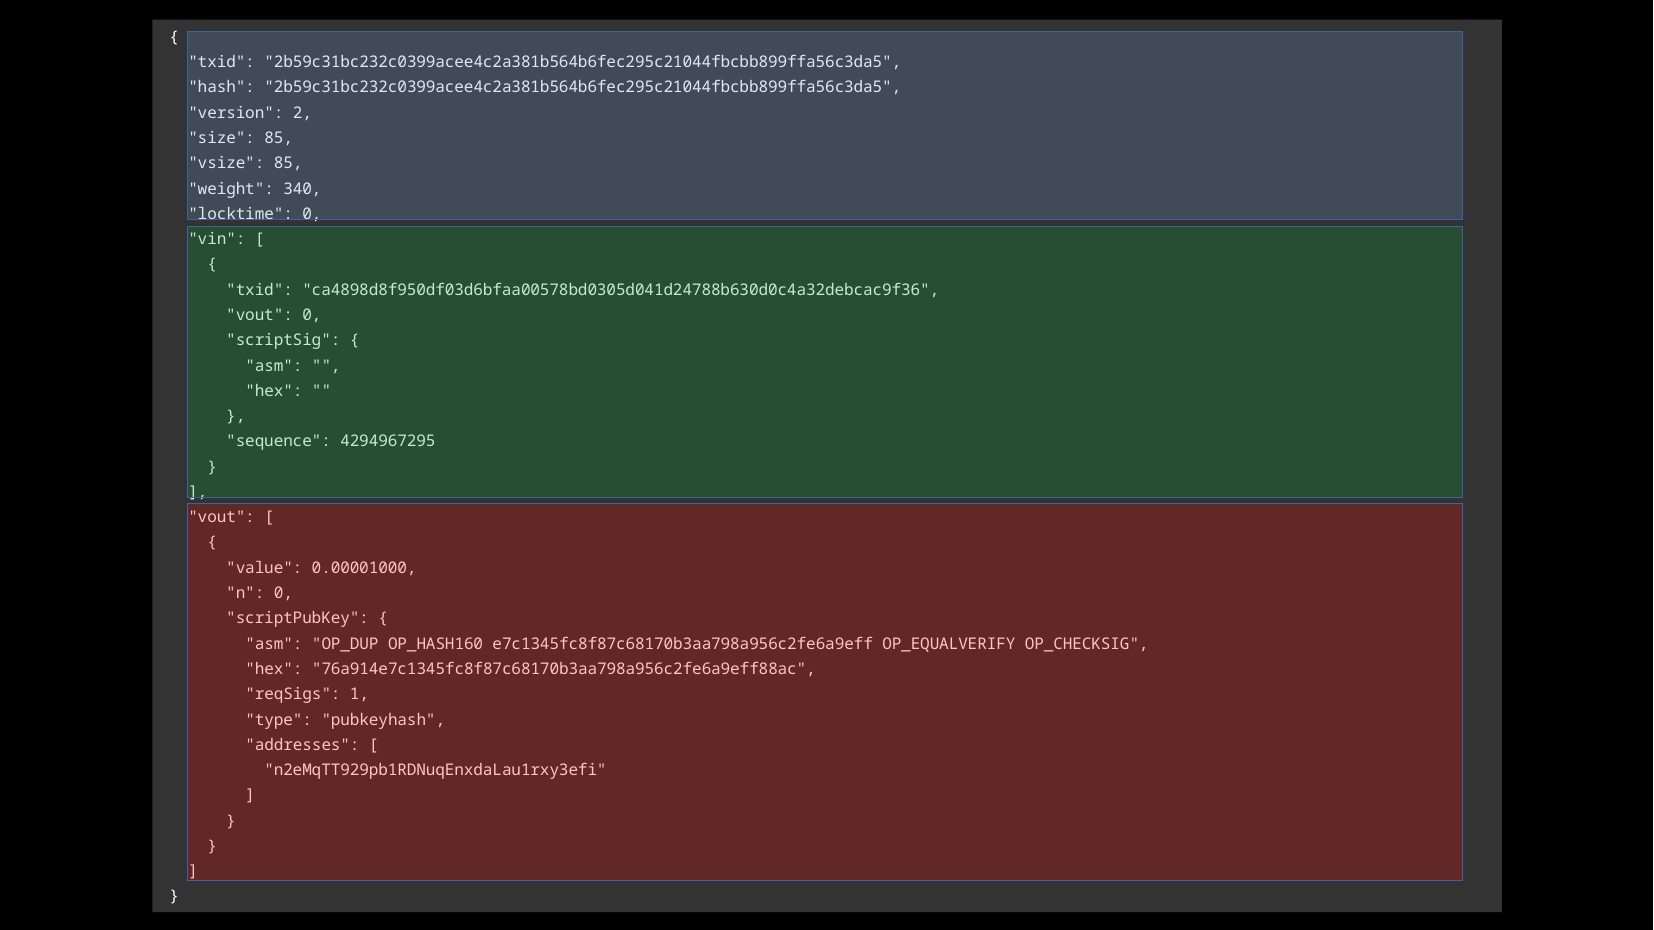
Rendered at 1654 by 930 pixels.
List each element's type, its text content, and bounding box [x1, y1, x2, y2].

text_box [187, 31, 1463, 220]
text_box [187, 226, 1463, 498]
list { "txid": "2b59c31bc232c0399acee4c2a381b564b6fec295c21044fbcbb899ffa56c3da5", "hash": "2b59c31bc232c0399acee4c2a381b564b6fec295c21044fbcbb899ffa56c3da5", "version": 2, "size": 85, "vsize": 85, "weight": 340, "locktime": 0, "vin": [ { "txid": "ca4898d8f950df03d6bfaa00578bd0305d041d24788b630d0c4a32debcac9f36", "vout": 0, "scriptSig": { "asm": "", "hex": "" }, "sequence": 4294967295 } ], "vout": [ { "value": 0.00001000, "n": 0, "scriptPubKey": { "asm": "OP_DUP OP_HASH160 e7c1345fc8f87c68170b3aa798a956c2fe6a9eff OP_EQUALVERIFY OP_CHECKSIG", "hex": "76a914e7c1345fc8f87c68170b3aa798a956c2fe6a9eff88ac", "reqSigs": 1, "type": "pubkeyhash", "addresses": [ "n2eMqTT929pb1RDNuqEnxdaLau1rxy3efi" ] } } ] } [152, 19, 1502, 913]
text_box [187, 503, 1463, 881]
